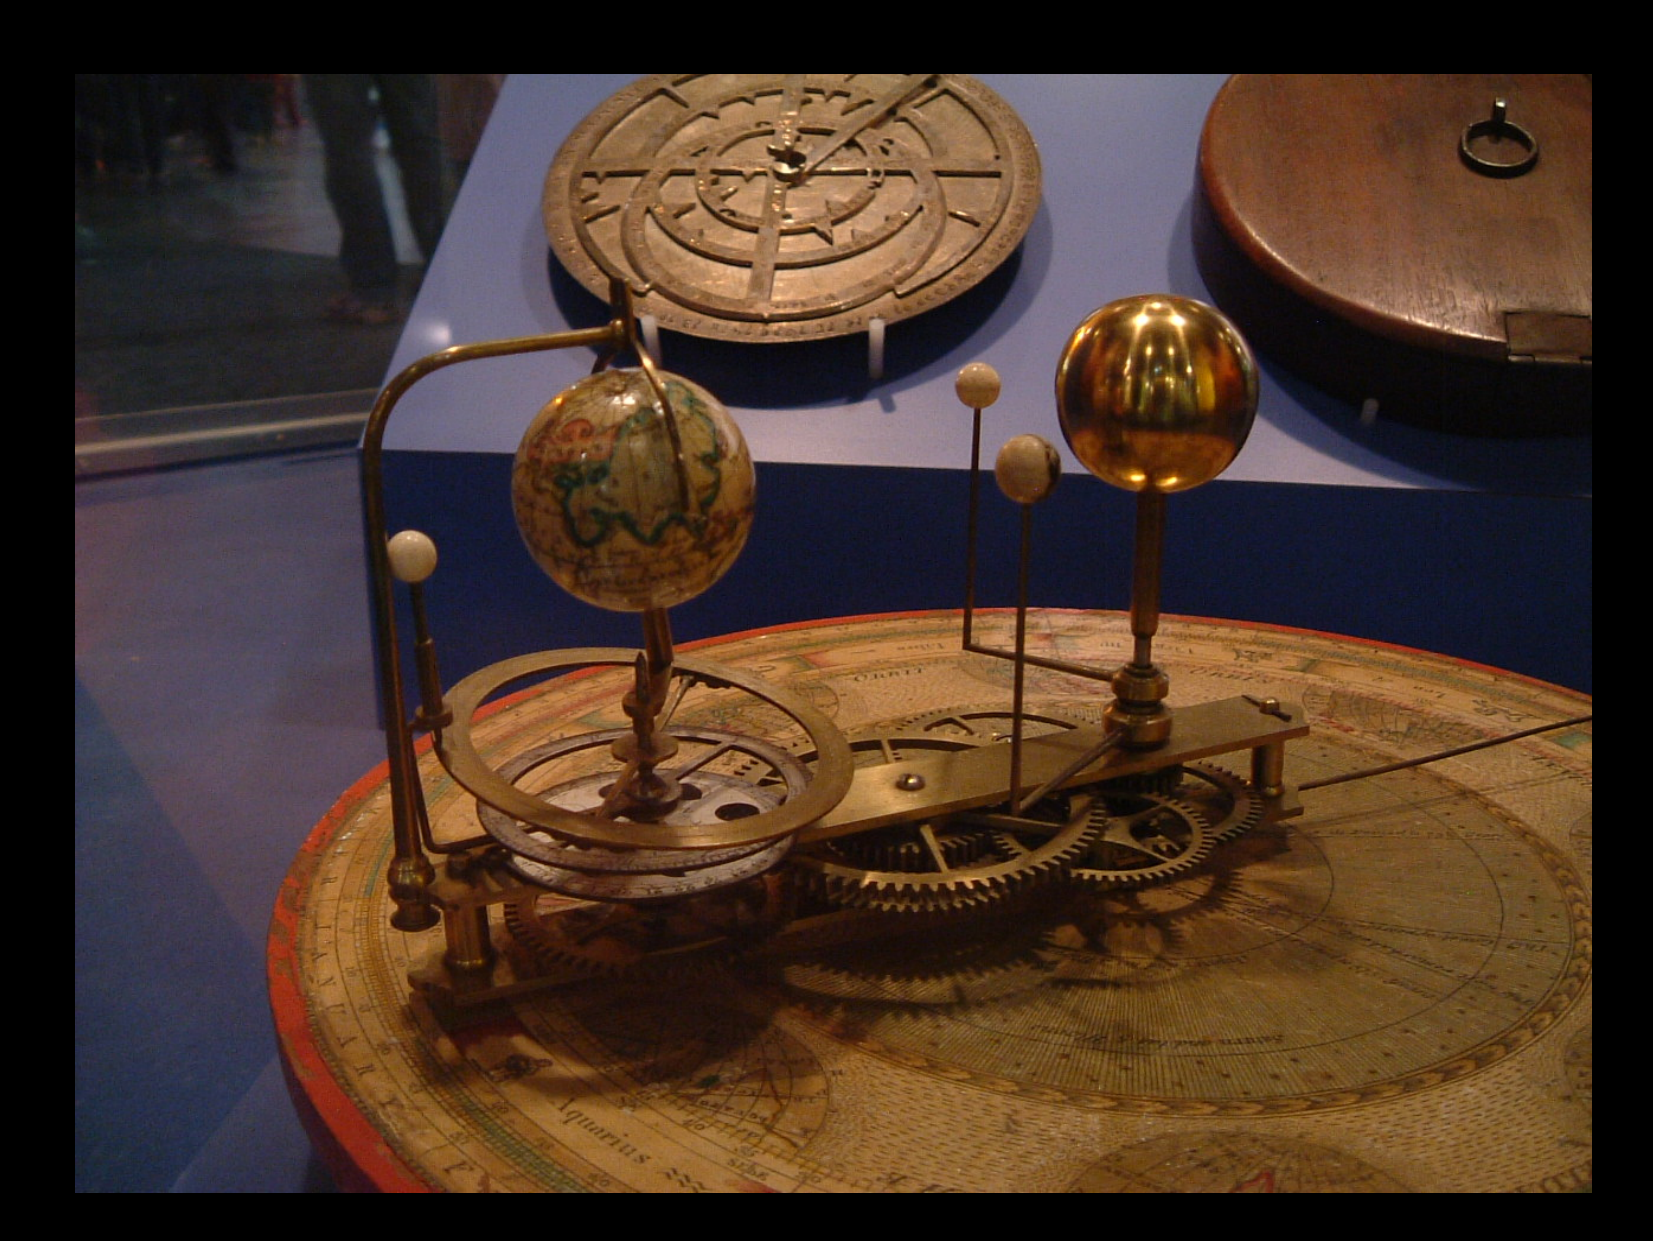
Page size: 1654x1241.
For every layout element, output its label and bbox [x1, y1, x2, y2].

picture [75, 74, 1592, 1193]
